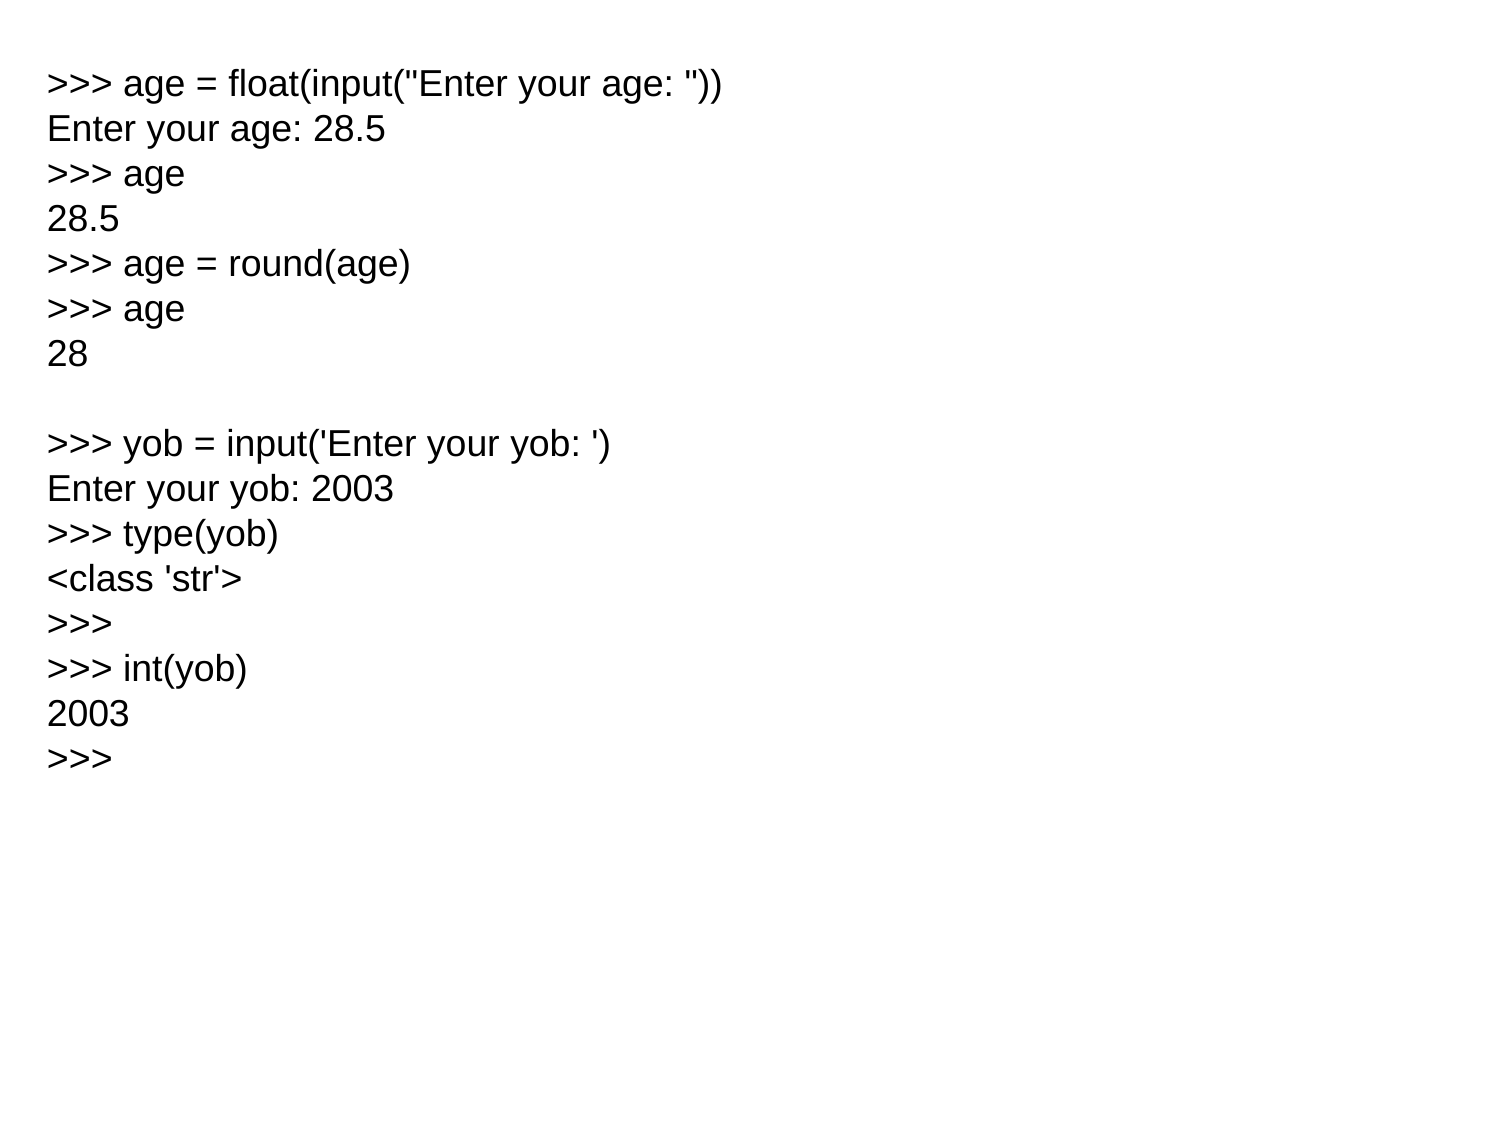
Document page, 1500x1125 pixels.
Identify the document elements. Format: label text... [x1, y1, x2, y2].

text_box >>> age = float(input("Enter your age: ")) Enter your age: 28.5 >>> age 28.5 >>> age = round(age) >>> age 28 >>> yob = input('Enter your yob: ') Enter your yob: 2003 >>> type(yob) <class 'str'> >>> >>> int(yob) 2003 >>> [32, 51, 1182, 739]
